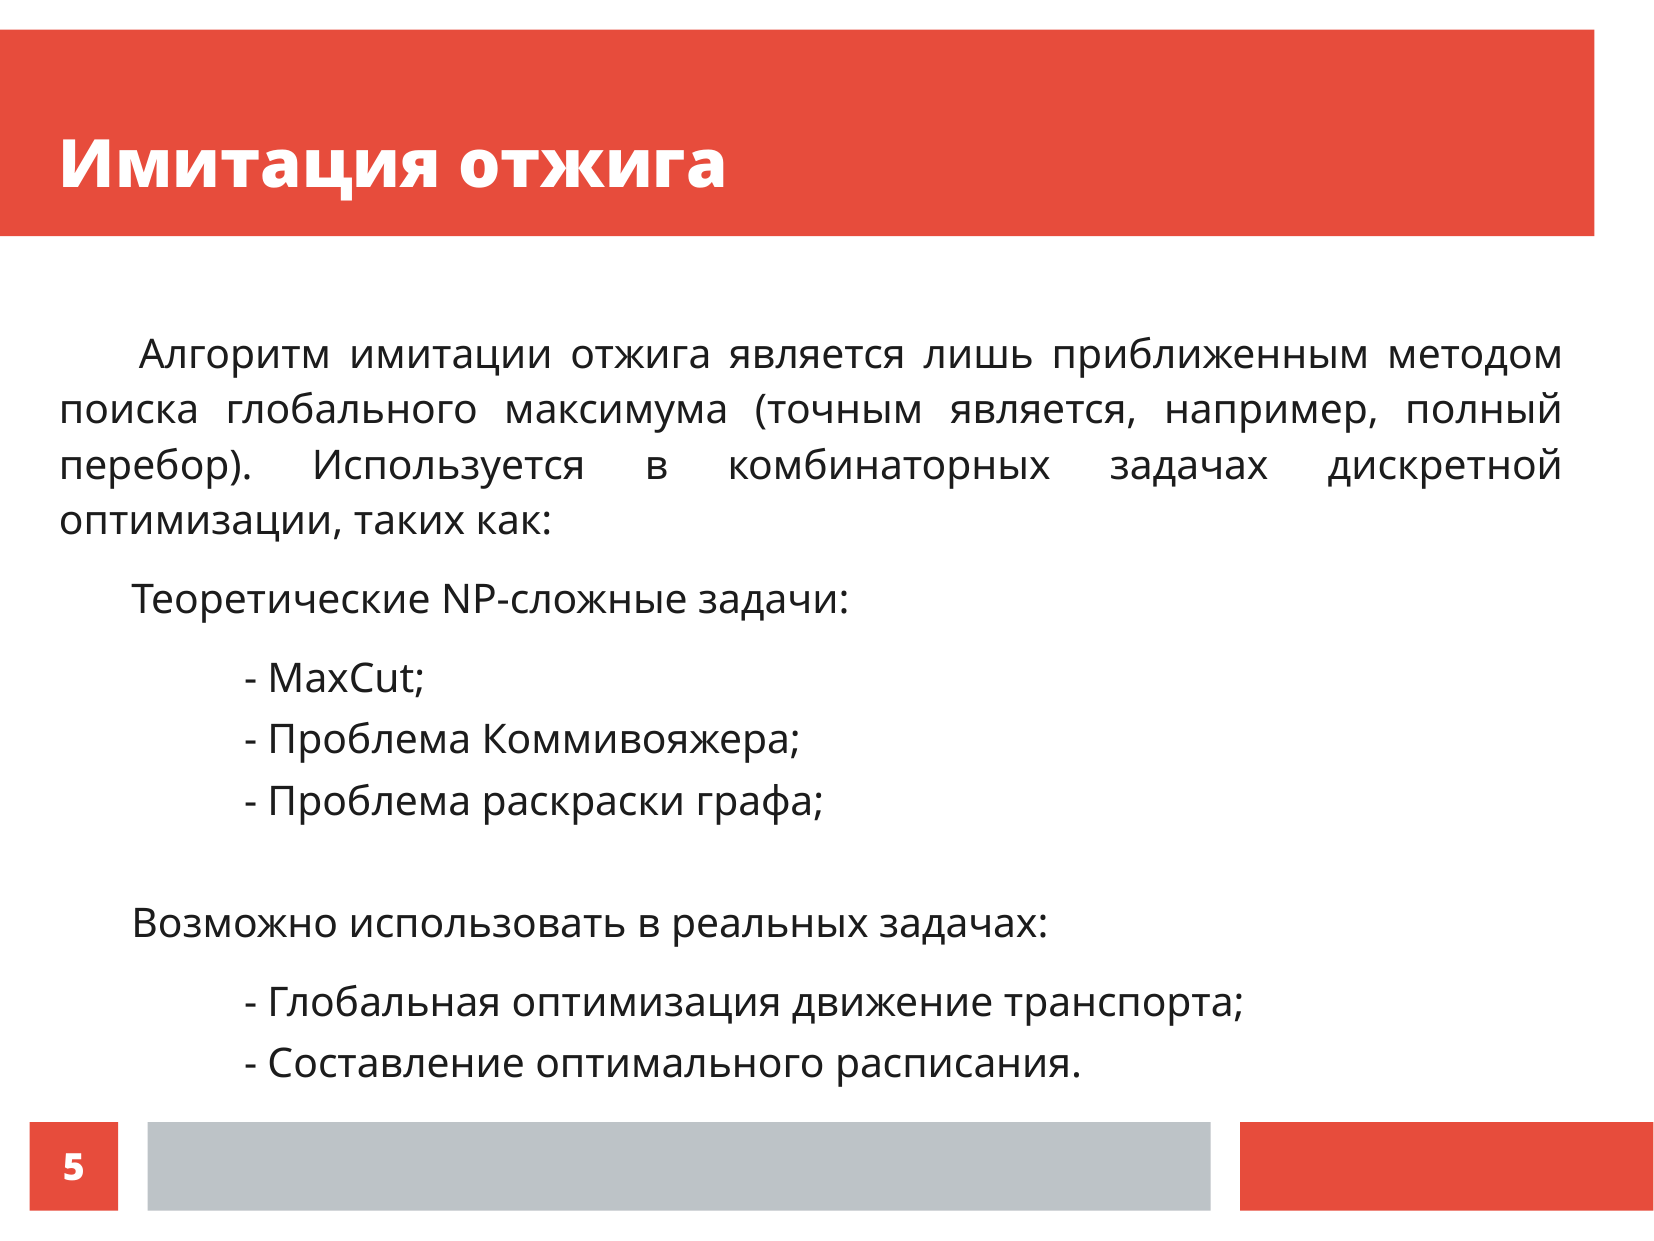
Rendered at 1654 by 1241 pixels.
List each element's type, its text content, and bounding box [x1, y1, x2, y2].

title Имитация отжига [59, 59, 1595, 207]
list Алгоритм имитации отжига является лишь приближенным методом поиска глобального максимума (точным является, например, полный перебор). Используется в комбинаторных задачах дискретной оптимизации, таких как: Теоретические NP-сложные задачи: - MaxCut; - Проблема Коммивояжера; - Проблема раскраски графа; Возможно использовать в реальных задачах: - Глобальная оптимизация движение транспорта; - Составление оптимального расписания. [59, 324, 1565, 1093]
